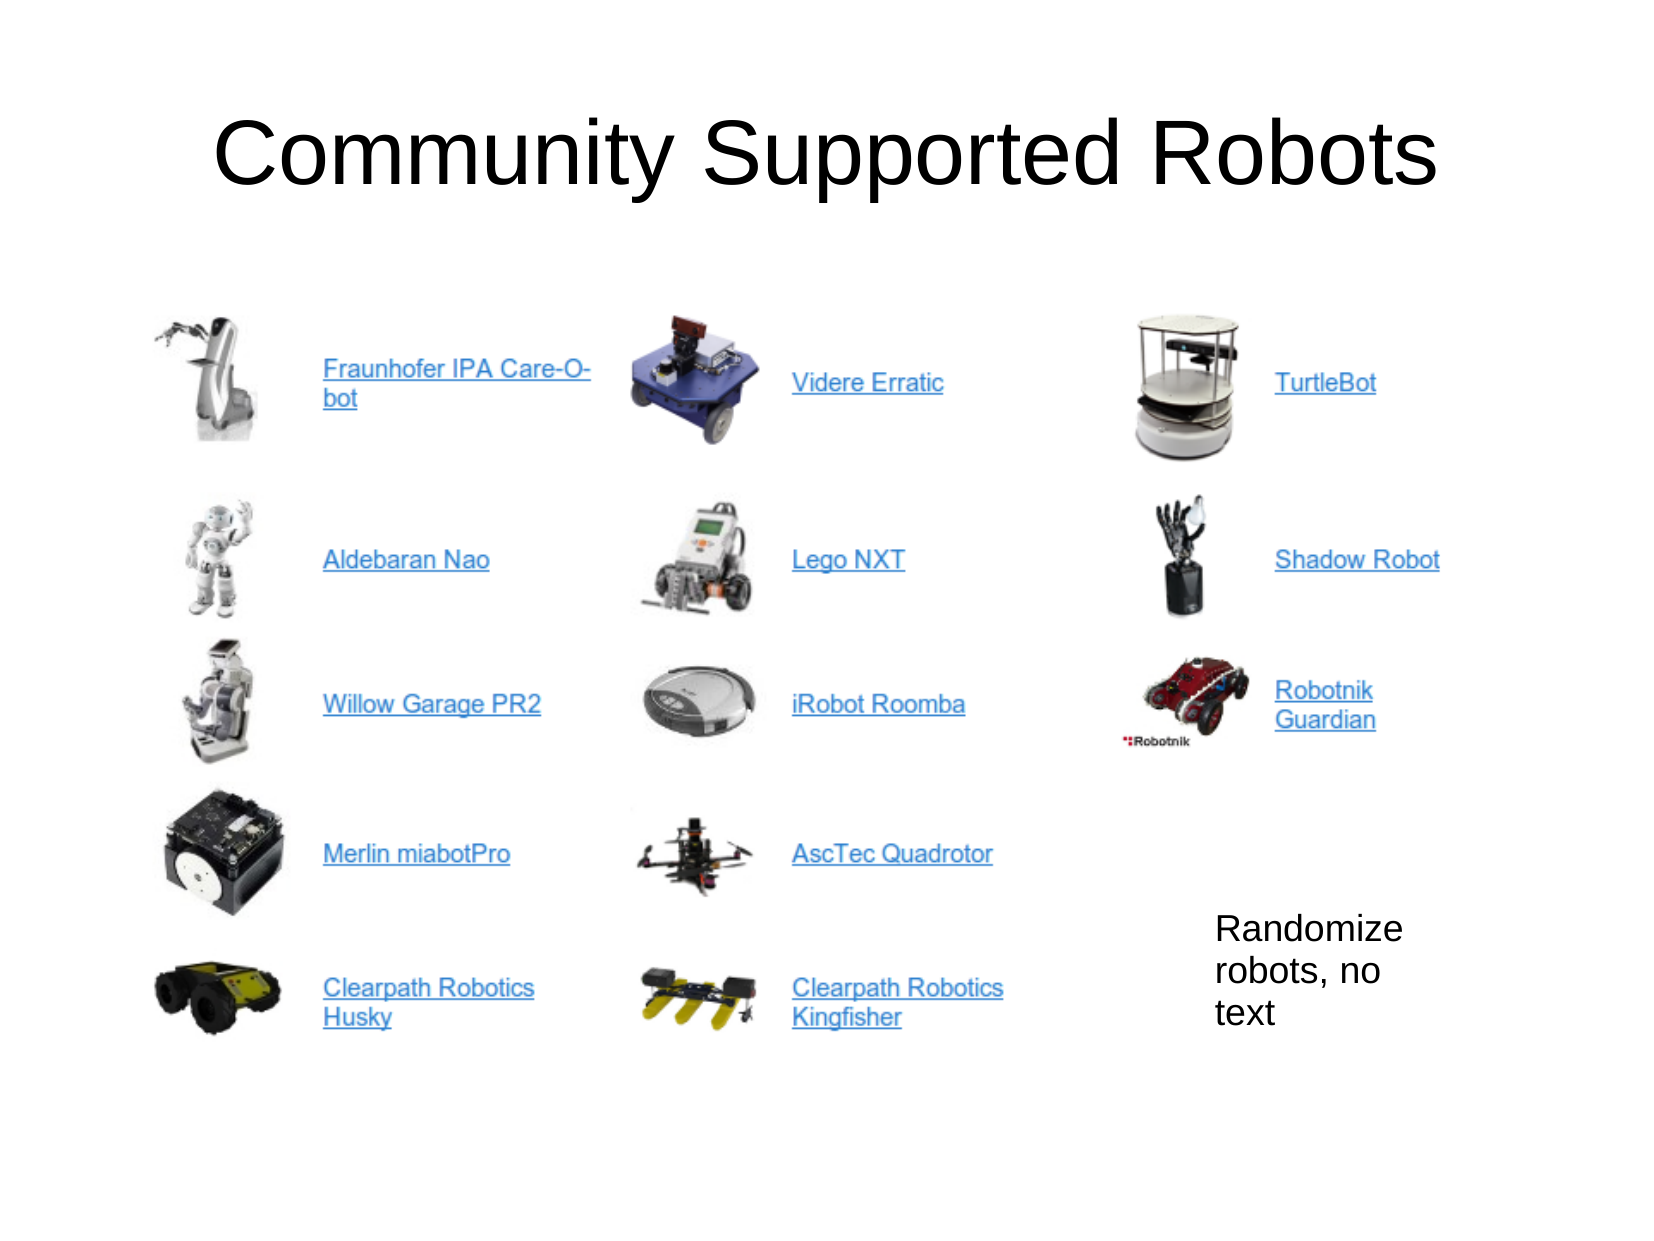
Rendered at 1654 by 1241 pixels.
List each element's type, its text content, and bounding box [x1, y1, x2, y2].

title Community Supported Robots [82, 56, 1571, 250]
picture [112, 273, 1550, 1088]
text_box Randomize robots, no text [1200, 900, 1426, 1041]
